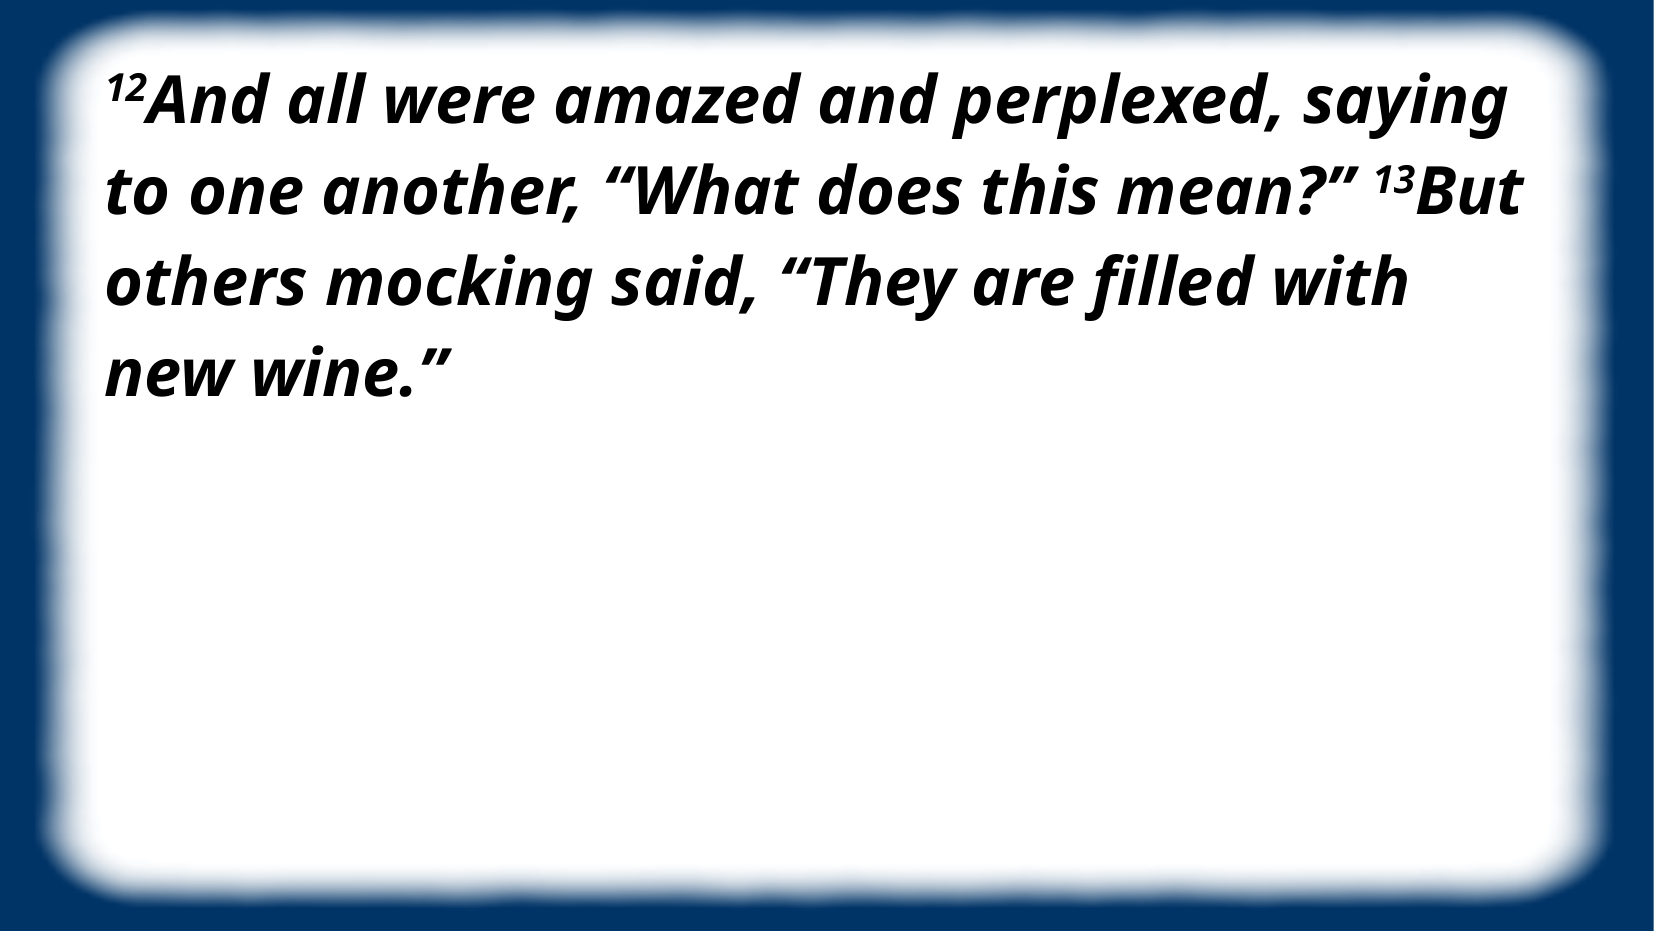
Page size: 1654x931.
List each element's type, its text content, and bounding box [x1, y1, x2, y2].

text_box 12And all were amazed and perplexed, saying to one another, “What does this mean?” 13But others mocking said, “They are filled with new wine.” [90, 45, 1561, 421]
picture [0, 0, 1654, 931]
